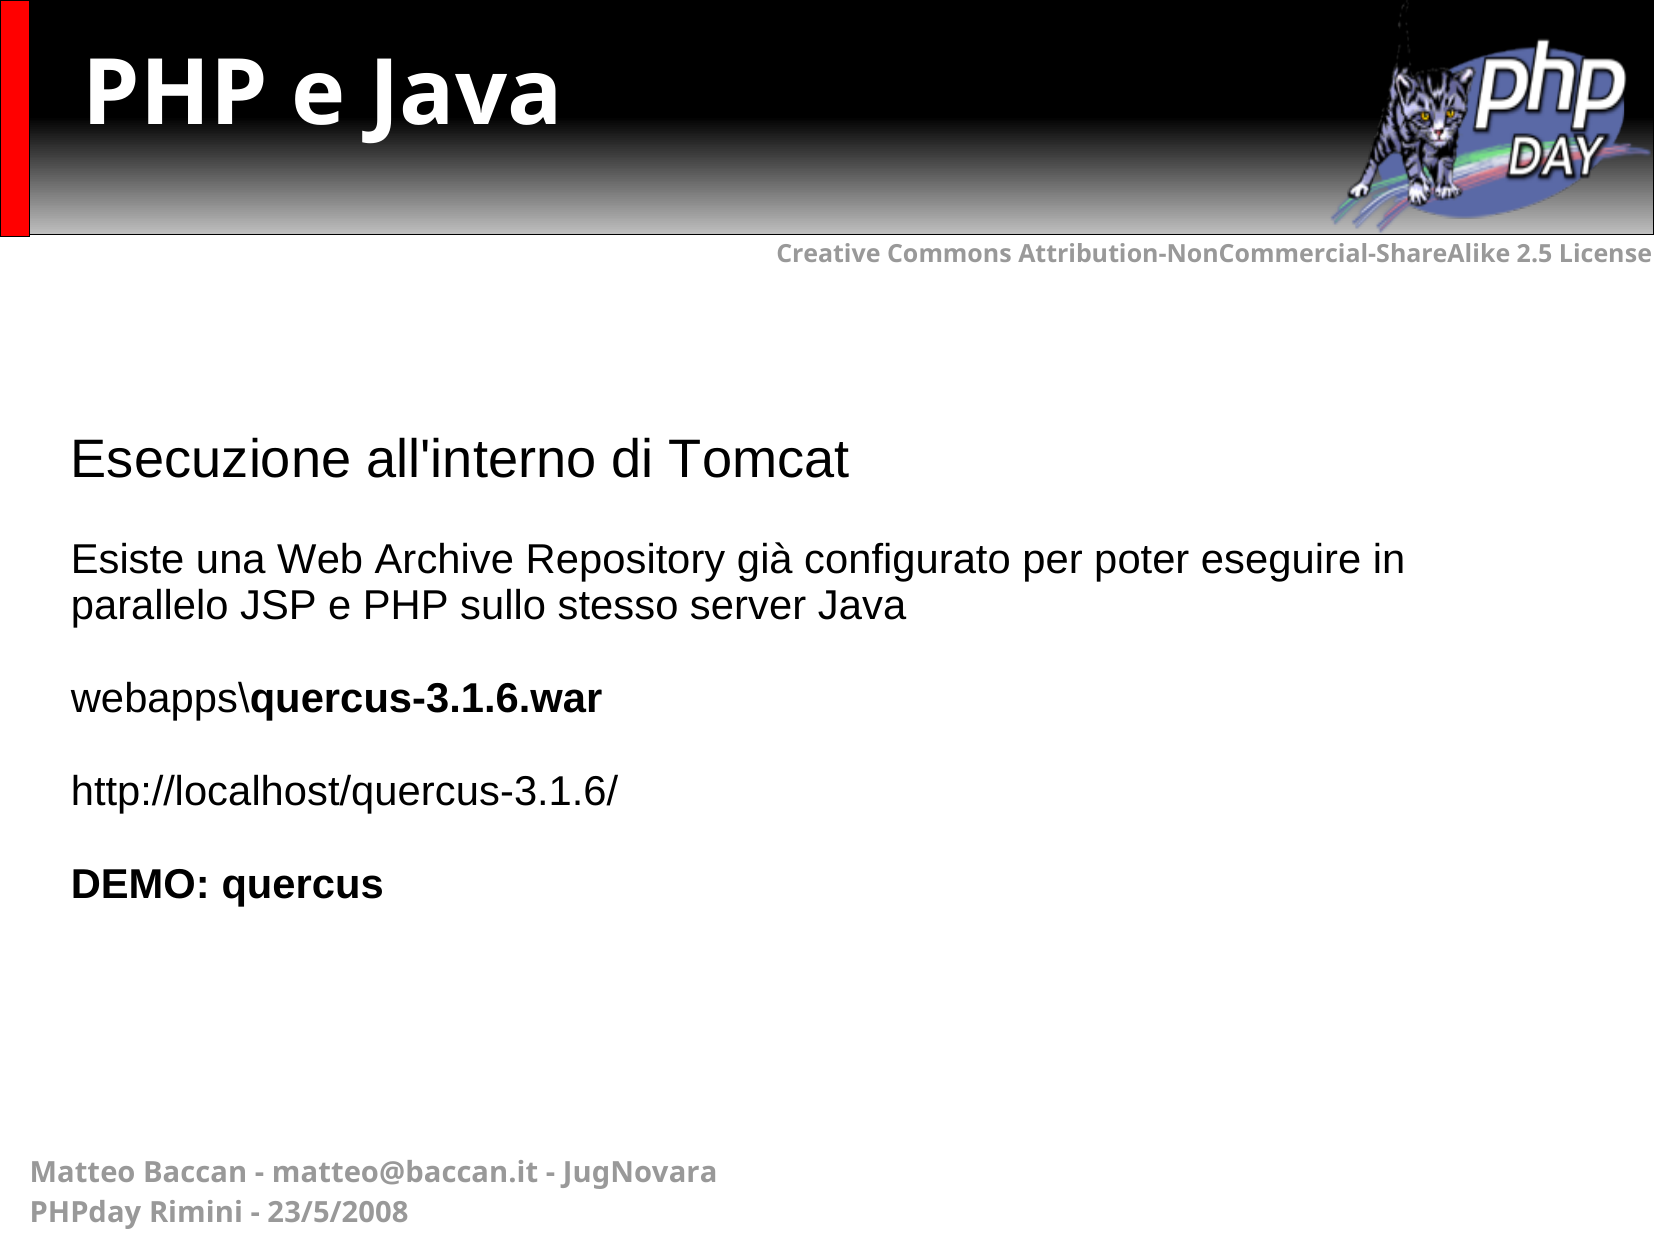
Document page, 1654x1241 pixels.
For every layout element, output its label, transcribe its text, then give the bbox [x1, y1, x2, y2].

title PHP e Java [82, 29, 768, 148]
text_box [627, 219, 1188, 291]
picture [1328, 0, 1654, 237]
subtitle Esecuzione all'interno di Tomcat Esiste una Web Archive Repository già configurato per poter eseguire in parallelo JSP e PHP sullo stesso server Java webapps\quercus-3.1.6.war http://localhost/quercus-3.1.6/ DEMO: quercus [70, 414, 1559, 922]
